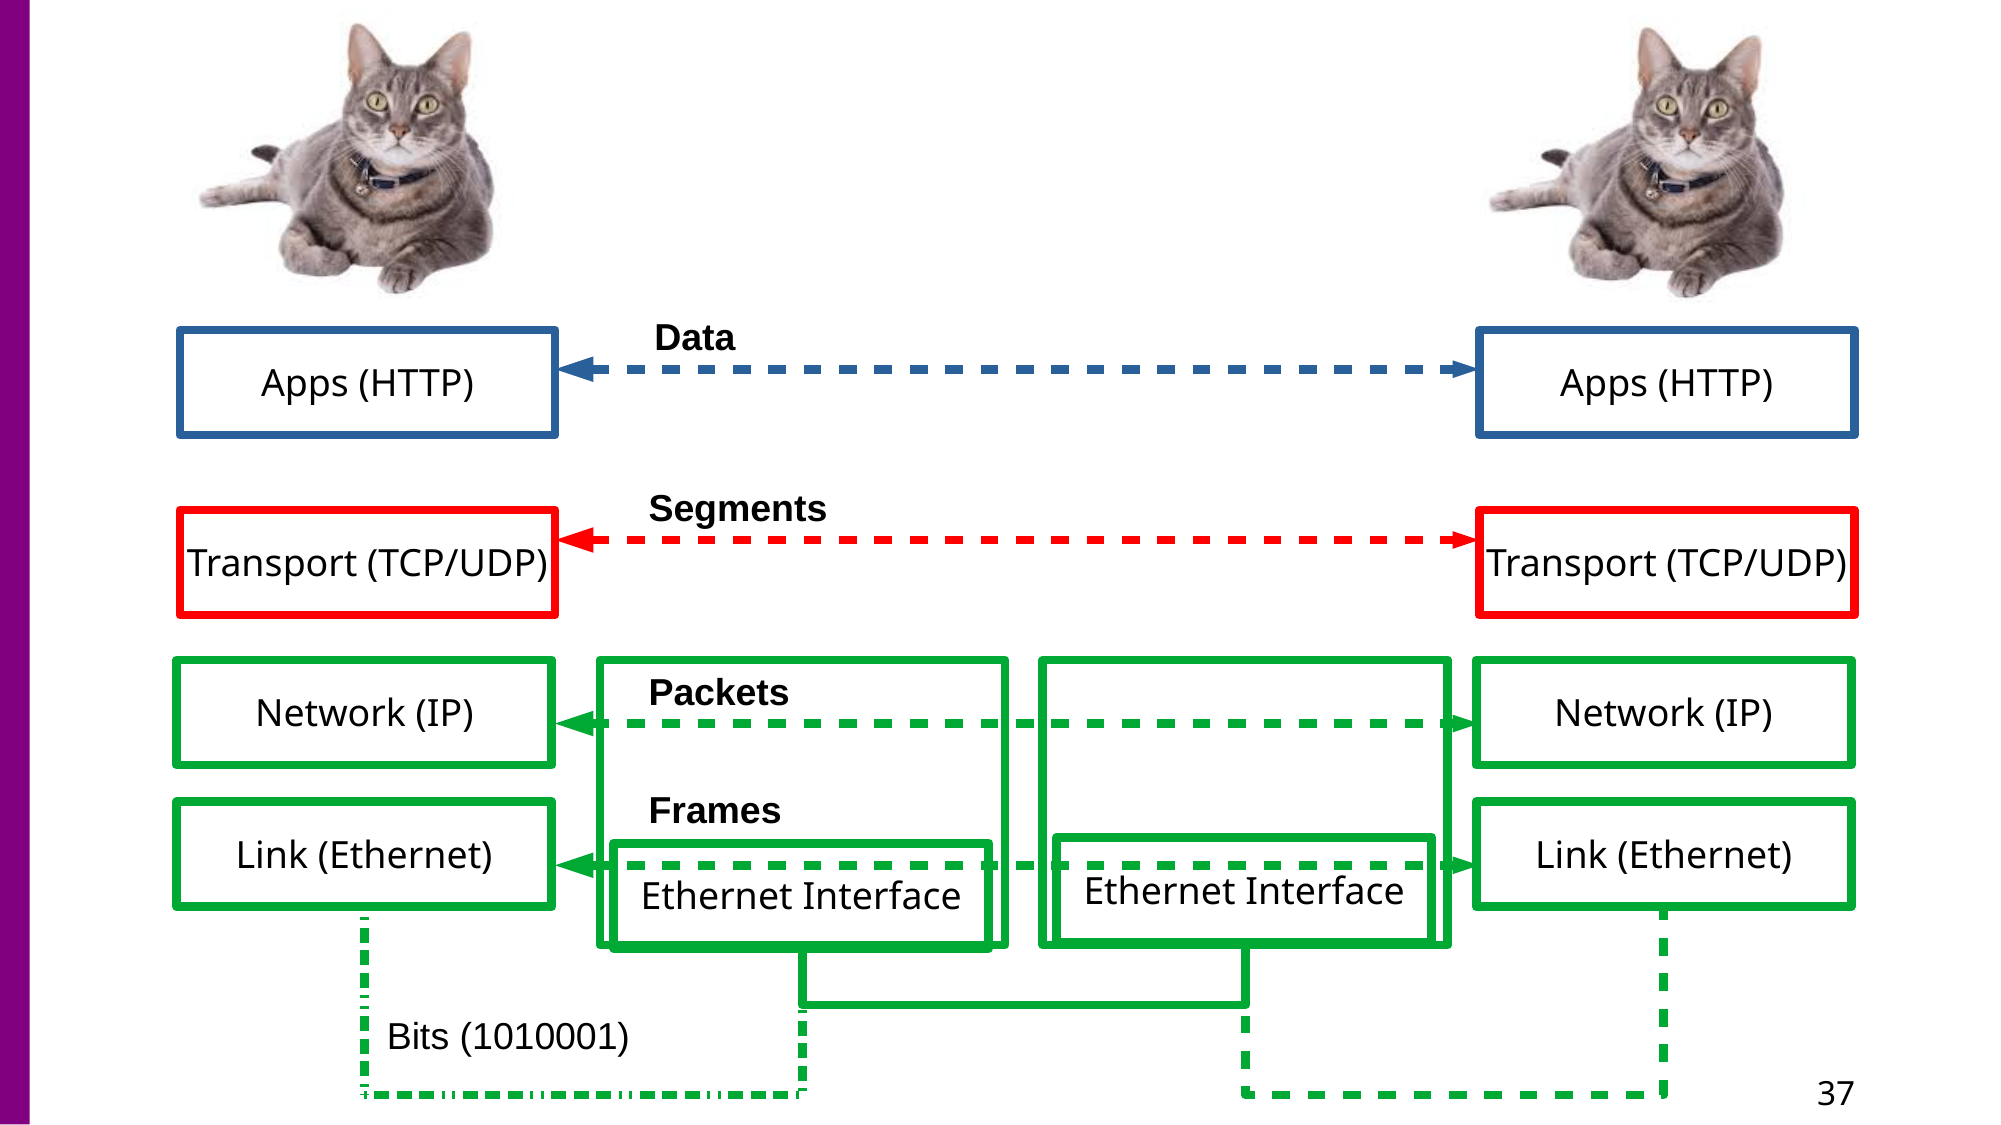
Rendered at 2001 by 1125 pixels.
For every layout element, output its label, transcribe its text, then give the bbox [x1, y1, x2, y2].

text_box Segments [633, 479, 843, 537]
text_box Link (Ethernet) [1476, 801, 1852, 907]
text_box Network (IP) [176, 660, 552, 766]
text_box Link (Ethernet) [176, 801, 552, 907]
text_box Apps (HTTP) [1479, 329, 1855, 436]
text_box Frames [633, 781, 797, 839]
text_box Packets [633, 663, 806, 721]
text_box Ethernet Interface [1056, 837, 1432, 941]
text_box Data [639, 309, 751, 367]
text_box Network (IP) [1476, 660, 1852, 766]
text_box Ethernet Interface [613, 843, 989, 941]
text_box Apps (HTTP) [180, 329, 556, 436]
text_box Transport (TCP/UDP) [180, 510, 556, 616]
text_box Bits (1010001) [372, 1008, 646, 1066]
picture [1455, 14, 1880, 305]
picture [165, 10, 590, 300]
text_box Transport (TCP/UDP) [1479, 510, 1855, 616]
